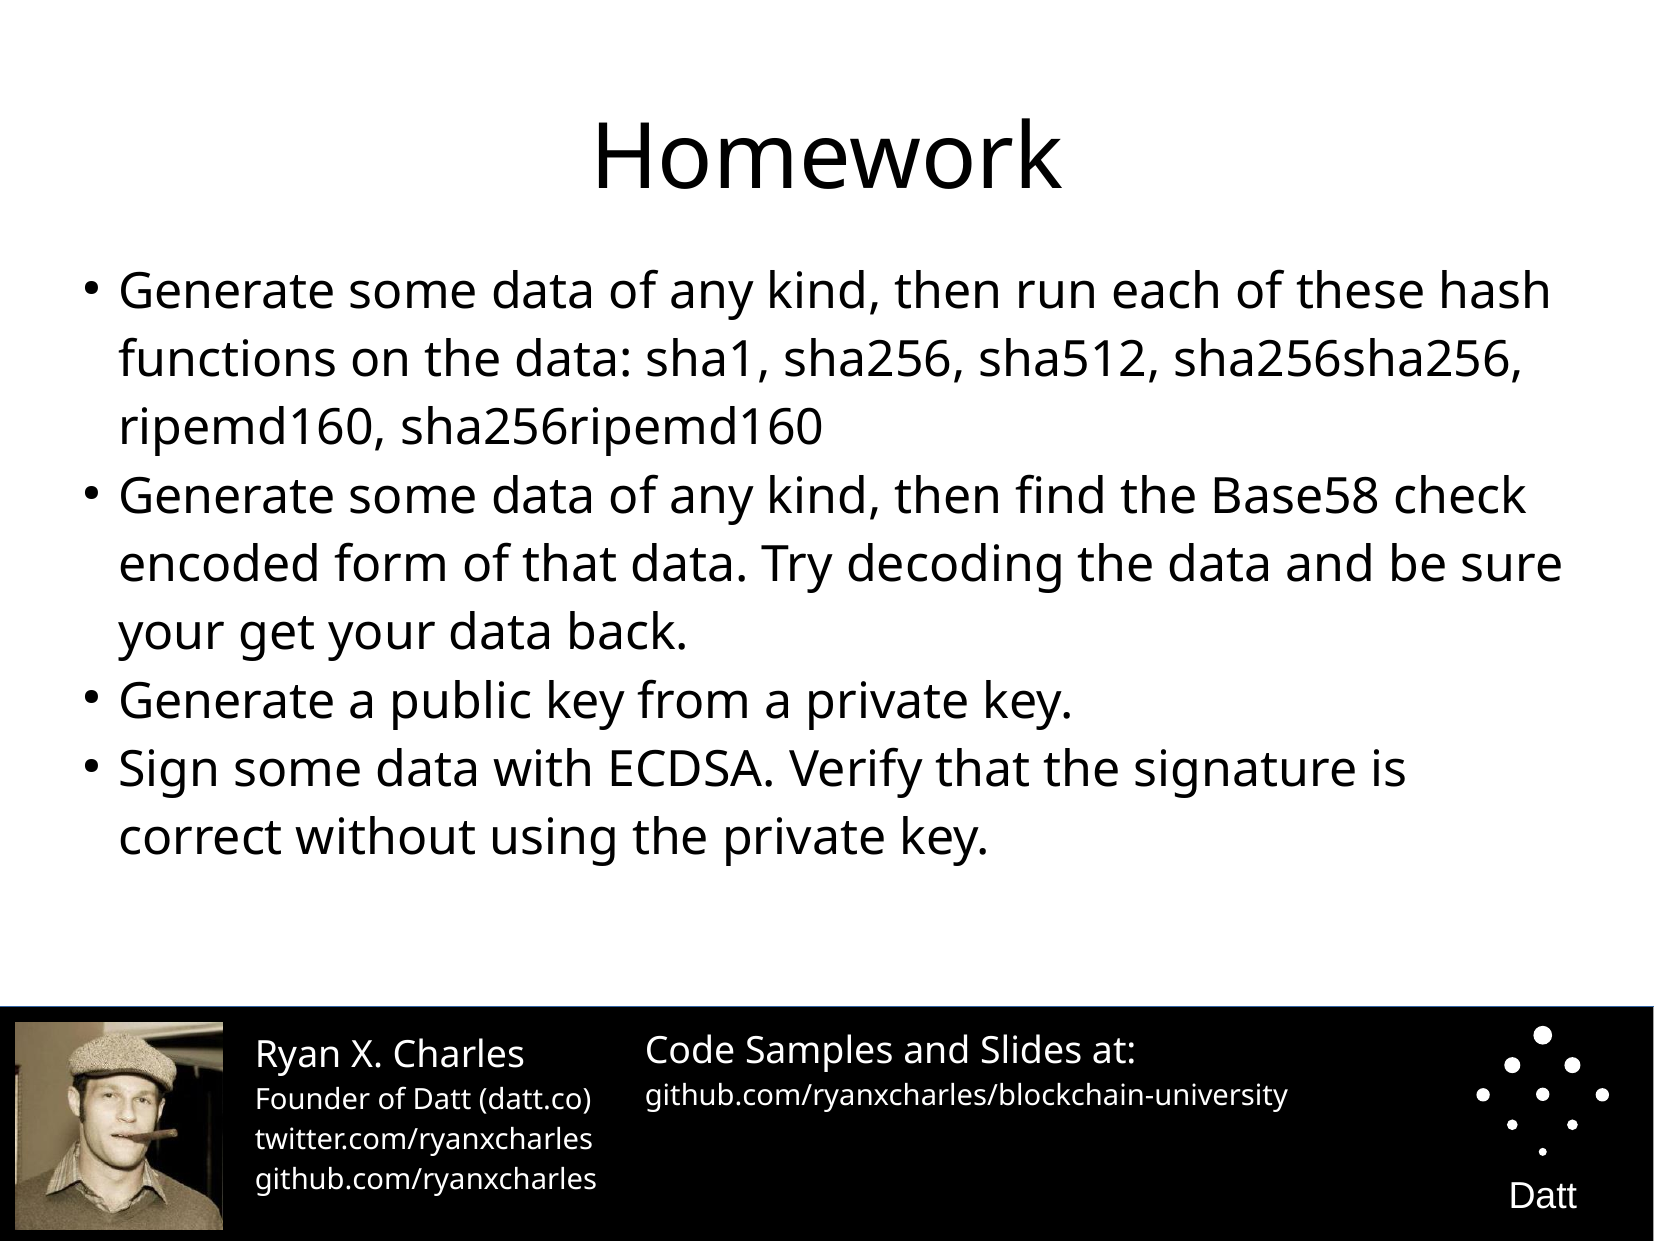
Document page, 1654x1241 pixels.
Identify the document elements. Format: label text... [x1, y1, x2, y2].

text_box [0, 1006, 1654, 1241]
picture [1475, 1023, 1611, 1159]
text_box Code Samples and Slides at: github.com/ryanxcharles/blockchain-university [630, 1015, 1403, 1156]
text_box Datt [1452, 1167, 1633, 1241]
subtitle Generate some data of any kind, then run each of these hash functions on the data: sha1, sha256, sha512, sha256sha256, ripemd160, sha256ripemd160 Generate some data of any kind, then find the Base58 check encoded form of that data. Try decoding the data and be sure your get your data back. Generate a public key from a private key. Sign some data with ECDSA. Verify that the signature is correct without using the private key. [82, 257, 1571, 1010]
title Homework [82, 49, 1571, 257]
text_box Ryan X. Charles Founder of Datt (datt.co) twitter.com/ryanxcharles github.com/ryanxcharles [240, 1020, 976, 1241]
picture [15, 1022, 223, 1231]
